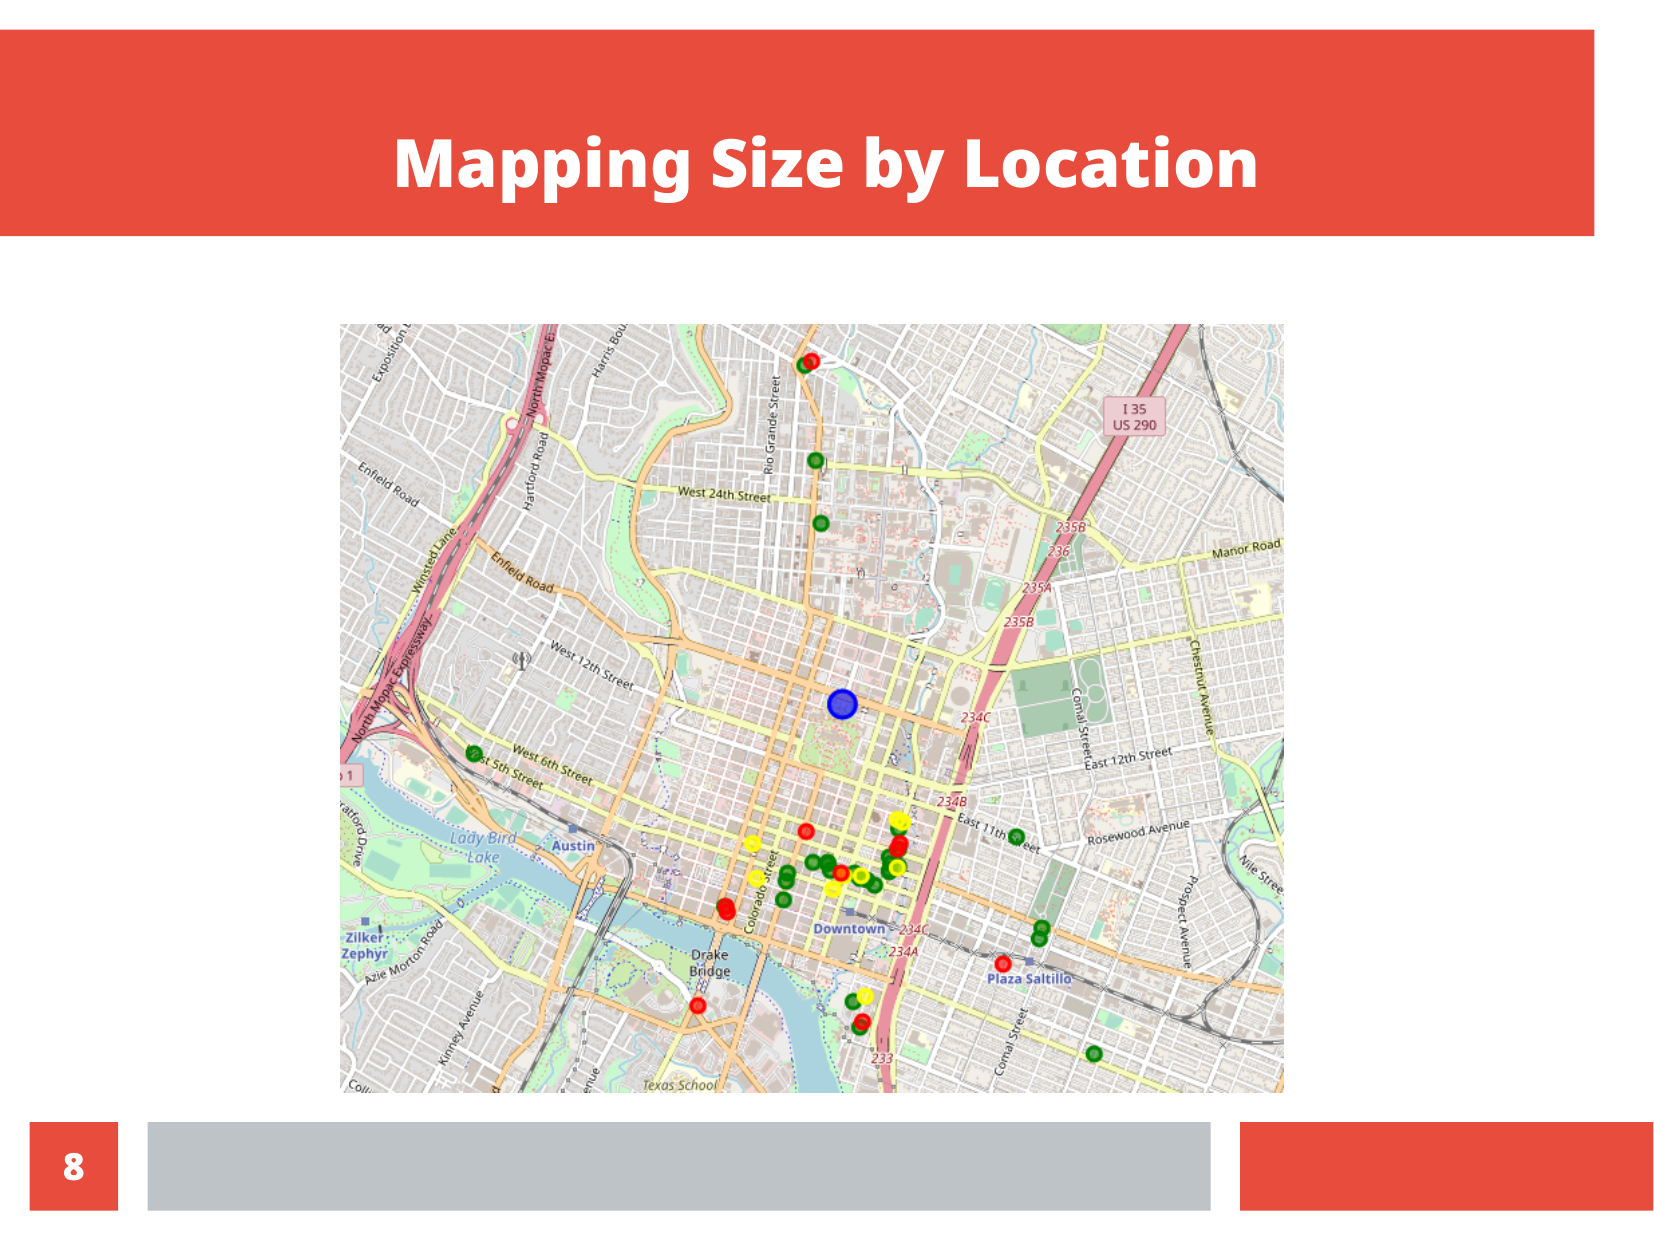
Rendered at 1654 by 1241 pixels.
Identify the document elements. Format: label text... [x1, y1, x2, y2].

picture [340, 324, 1284, 1093]
title Mapping Size by Location [59, 59, 1595, 207]
